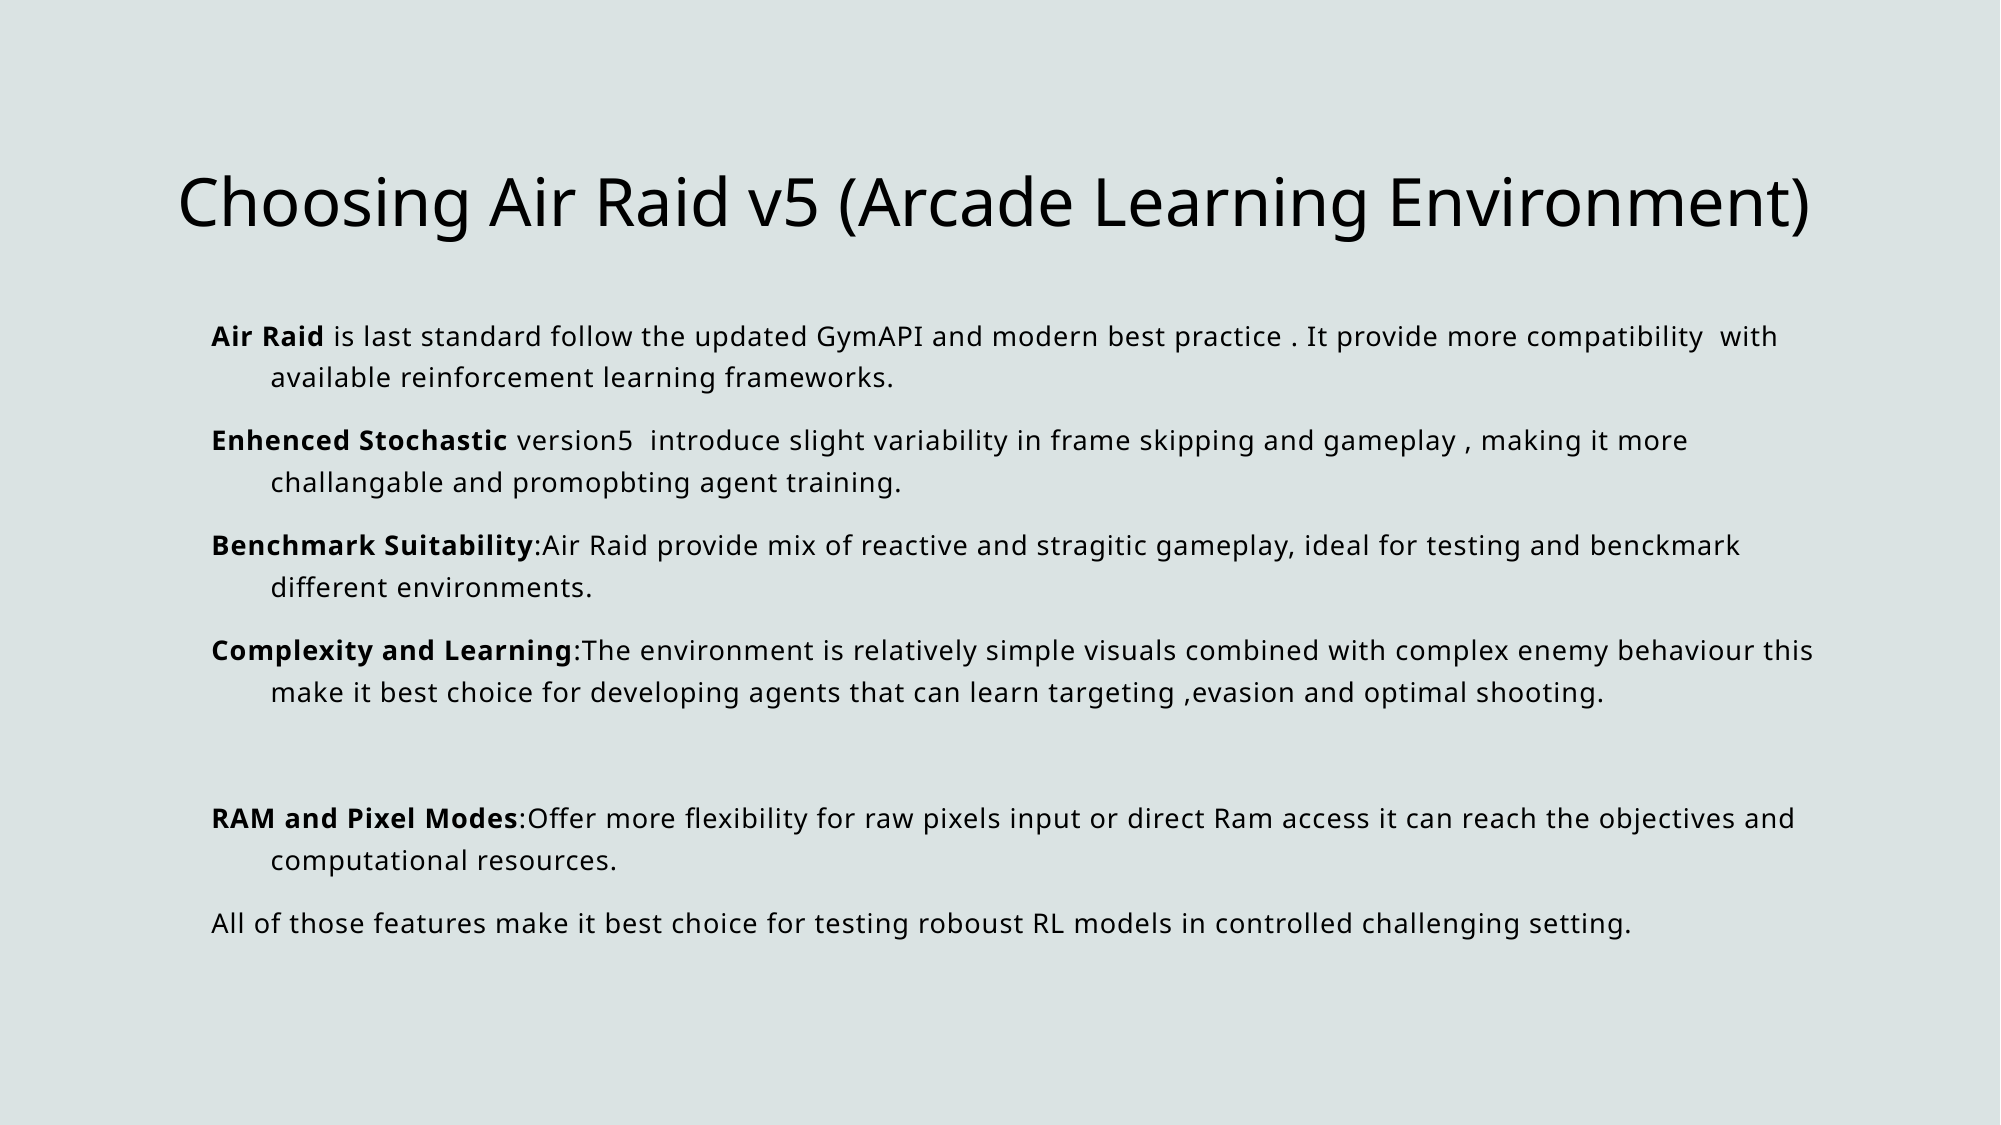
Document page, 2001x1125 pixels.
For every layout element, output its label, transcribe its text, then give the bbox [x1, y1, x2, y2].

title Choosing Air Raid v5 (Arcade Learning Environment) [162, 64, 1838, 248]
list Air Raid is last standard follow the updated GymAPI and modern best practice . It provide more compatibility with available reinforcement learning frameworks. Enhenced Stochastic version5 introduce slight variability in frame skipping and gameplay , making it more challangable and promopbting agent training. Benchmark Suitability:Air Raid provide mix of reactive and stragitic gameplay, ideal for testing and benckmark different environments. Complexity and Learning:The environment is relatively simple visuals combined with complex enemy behaviour this make it best choice for developing agents that can learn targeting ,evasion and optimal shooting. RAM and Pixel Modes:Offer more flexibility for raw pixels input or direct Ram access it can reach the objectives and computational resources. All of those features make it best choice for testing roboust RL models in controlled challenging setting. [137, 301, 1863, 984]
